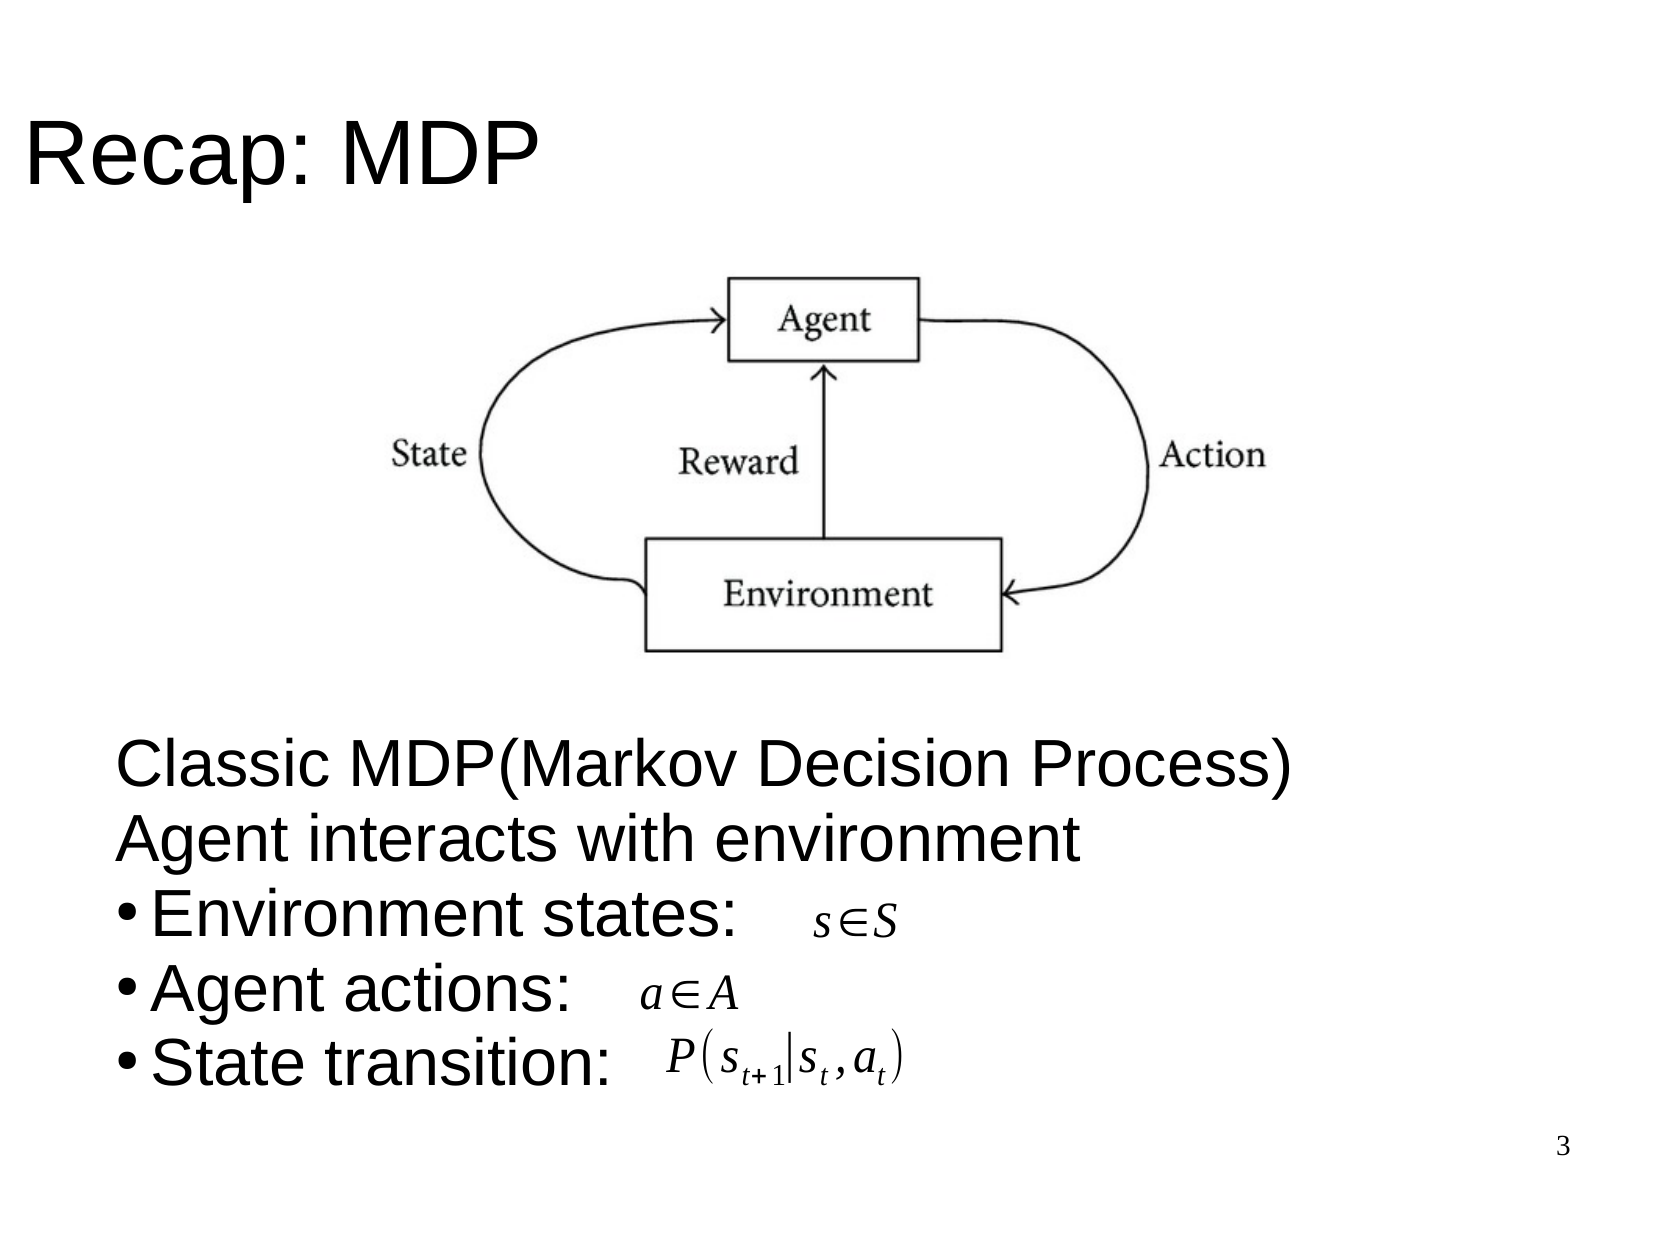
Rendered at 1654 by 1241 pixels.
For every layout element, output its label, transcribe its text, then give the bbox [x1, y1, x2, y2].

title Recap: MDP [23, 49, 1512, 257]
picture [360, 246, 1298, 684]
chart [651, 1024, 919, 1091]
text_box Classic MDP(Markov Decision Process) Agent interacts with environment Environment states: Agent actions: State transition: [79, 726, 1501, 1175]
